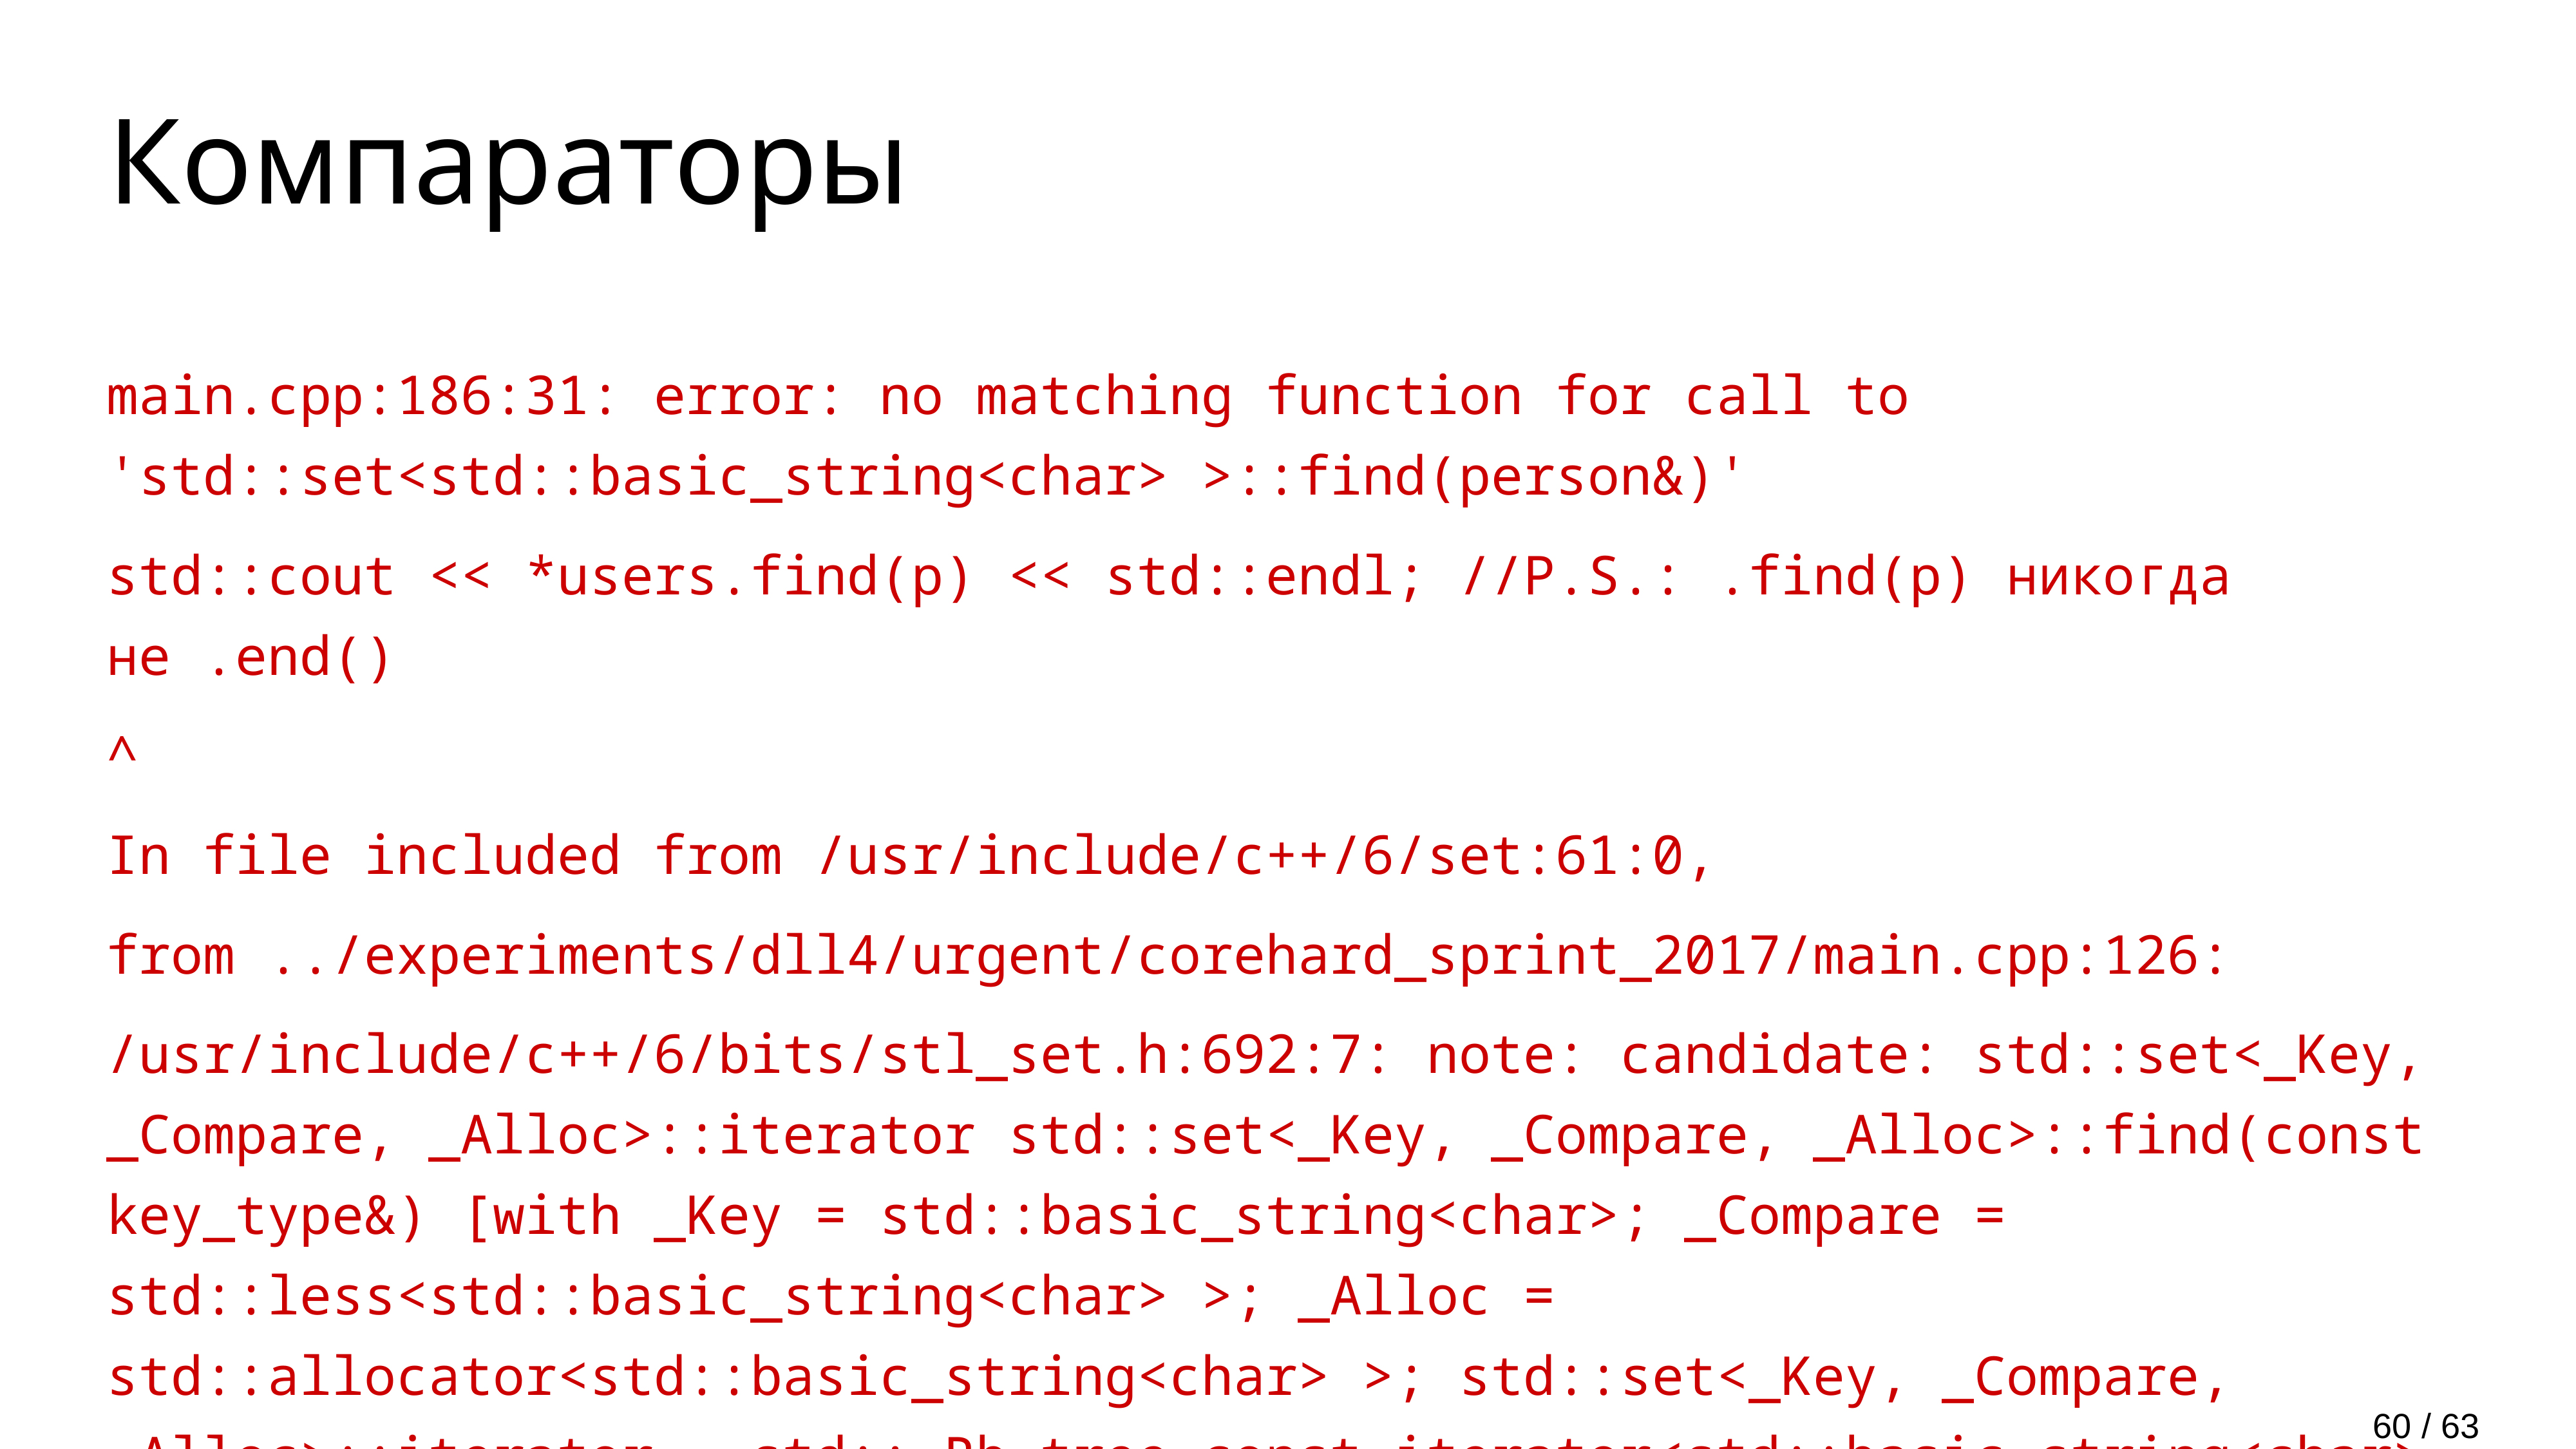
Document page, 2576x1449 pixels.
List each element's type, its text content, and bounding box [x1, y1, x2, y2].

title Компараторы [108, 80, 2468, 242]
text_box <number> / 63 [2363, 1402, 2576, 1449]
list main.cpp:186:31: error: no matching function for call to 'std::set<std::basic_string<char> >::find(person&)' std::cout << *users.find(p) << std::endl; //P.S.: .find(p) никогда не .end() ^ In file included from /usr/include/c++/6/set:61:0, from ../experiments/dll4/urgent/corehard_sprint_2017/main.cpp:126: /usr/include/c++/6/bits/stl_set.h:692:7: note: candidate: std::set<_Key, _Compare, _Alloc>::iterator std::set<_Key, _Compare, _Alloc>::find(const key_type&) [with _Key = std::basic_string<char>; _Compare = std::less<std::basic_string<char> >; _Alloc = std::allocator<std::basic_string<char> >; std::set<_Key, _Compare, _Alloc>::iterator = std::_Rb_tree_const_iterator<std::basic_string<char> >; std::set<_Key, _Compare, _Alloc>::key_type = std::basic_string<char>] [0, 295, 2576, 1449]
